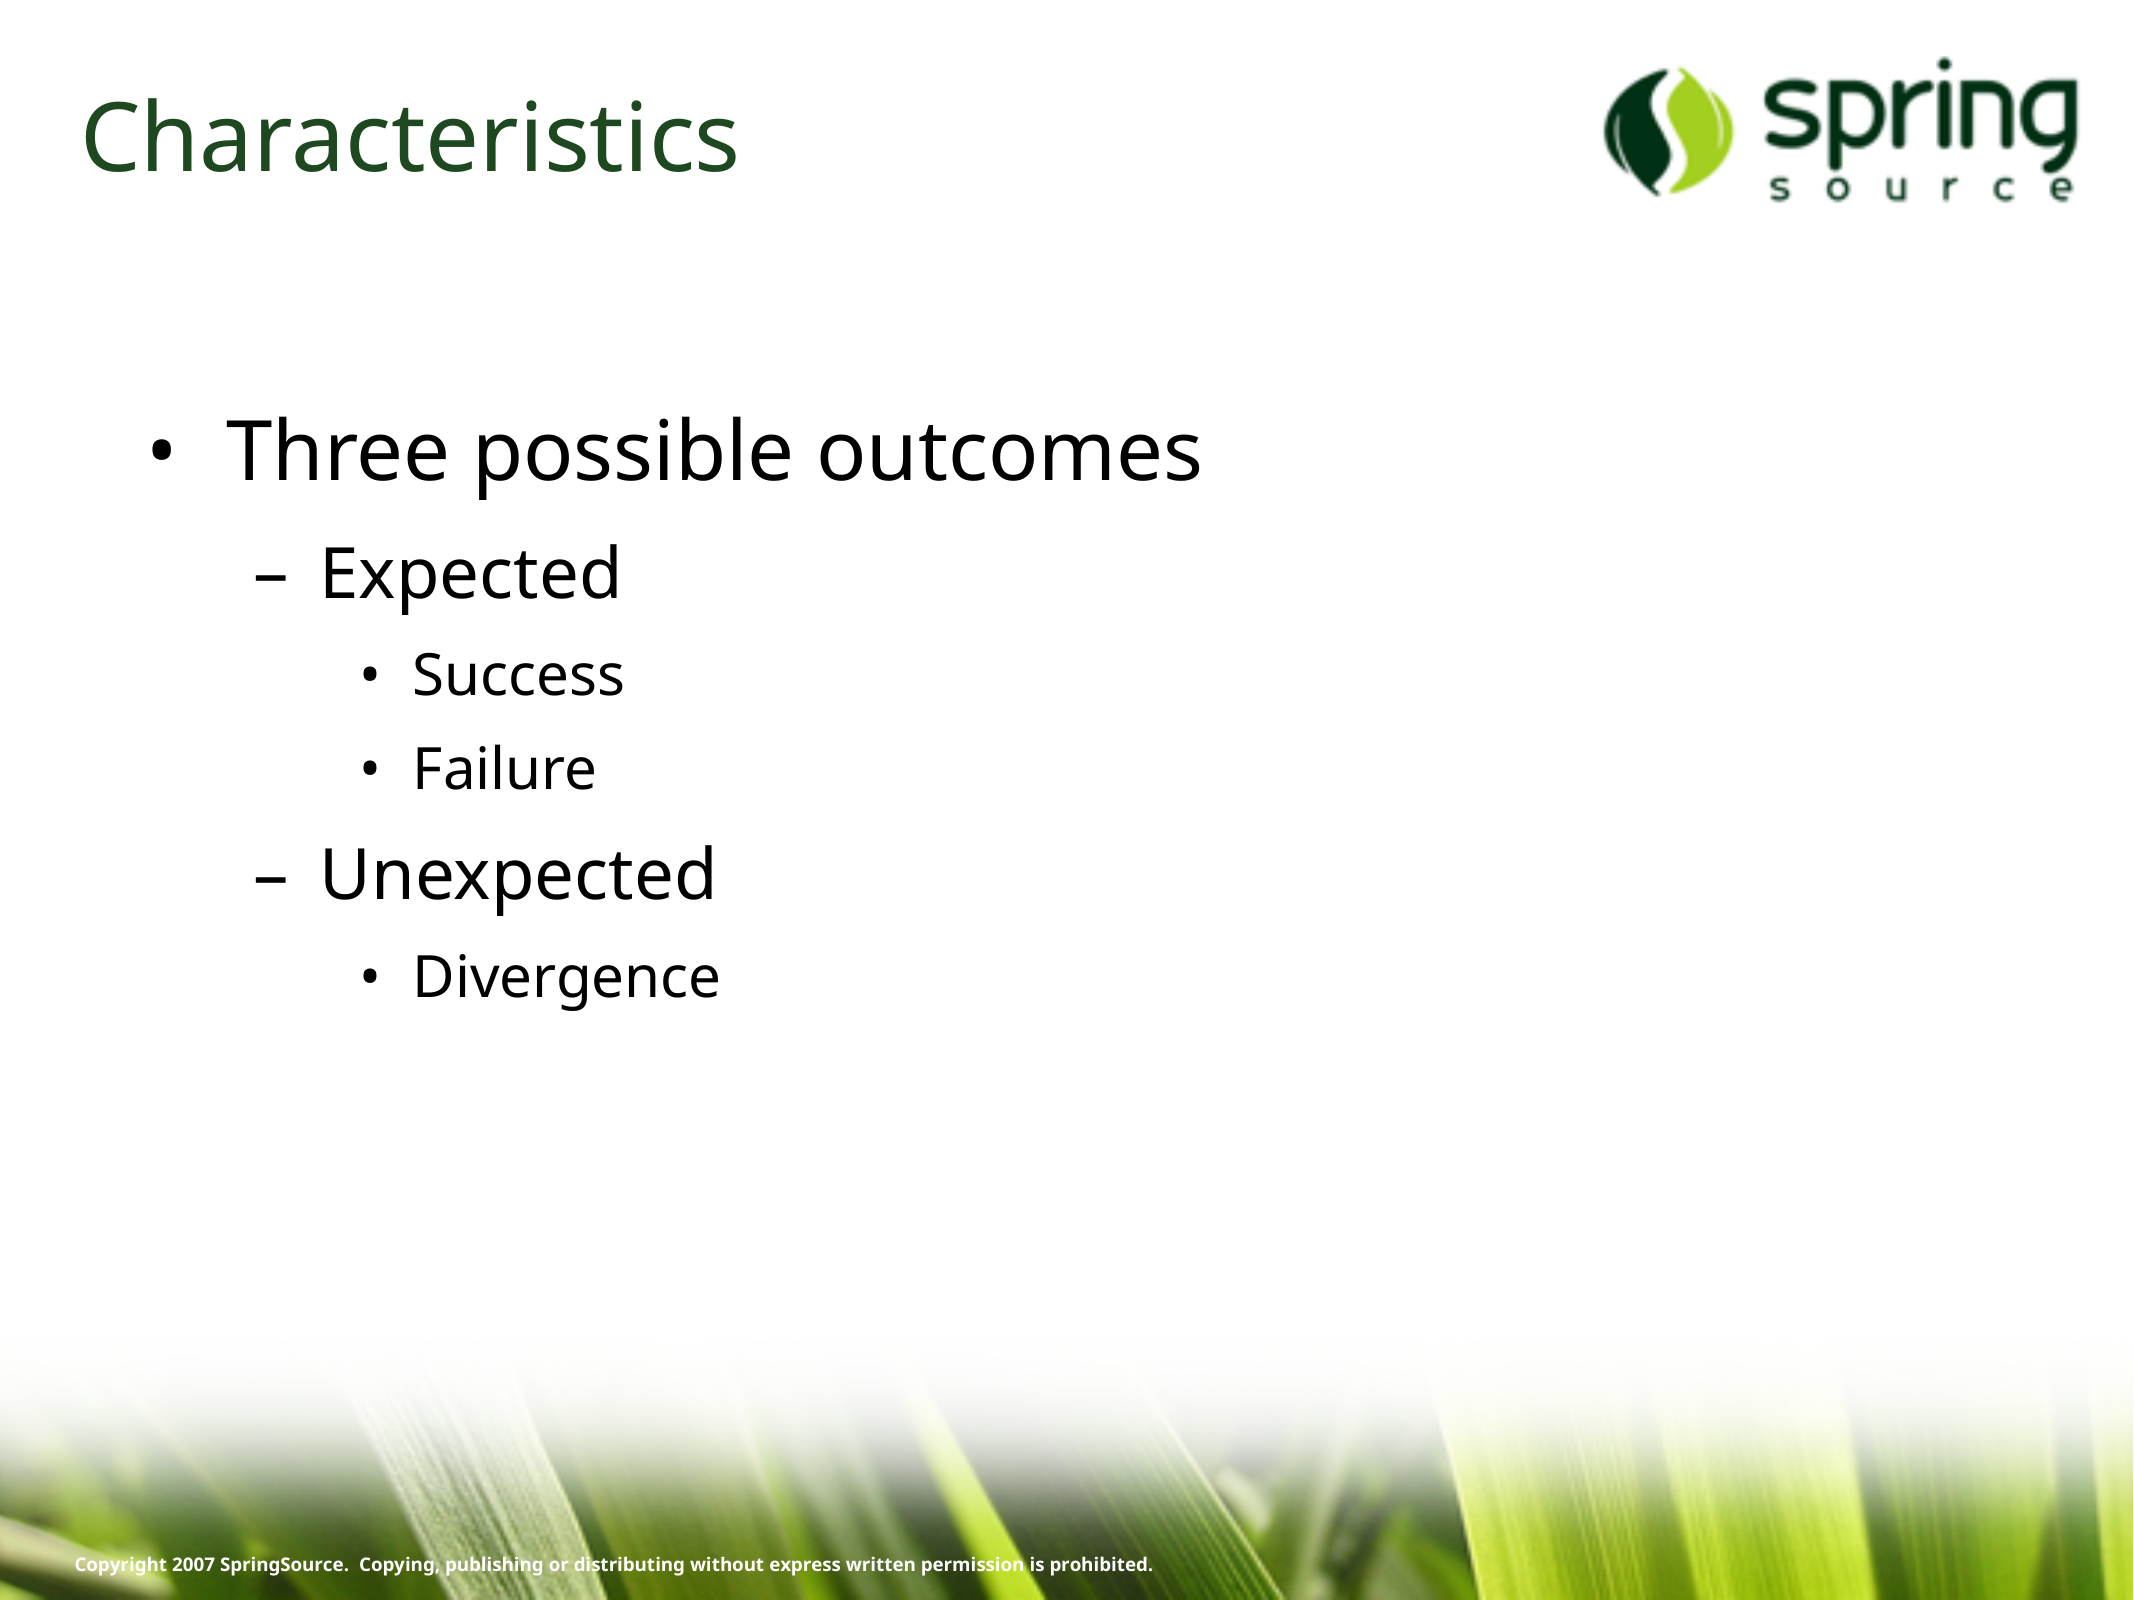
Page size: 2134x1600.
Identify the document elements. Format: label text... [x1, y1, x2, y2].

picture [0, 1340, 2134, 1600]
list Three possible outcomes Expected Success Failure Unexpected Divergence [146, 391, 1982, 1319]
picture [1555, 46, 2134, 224]
title Characteristics [80, 16, 1548, 253]
